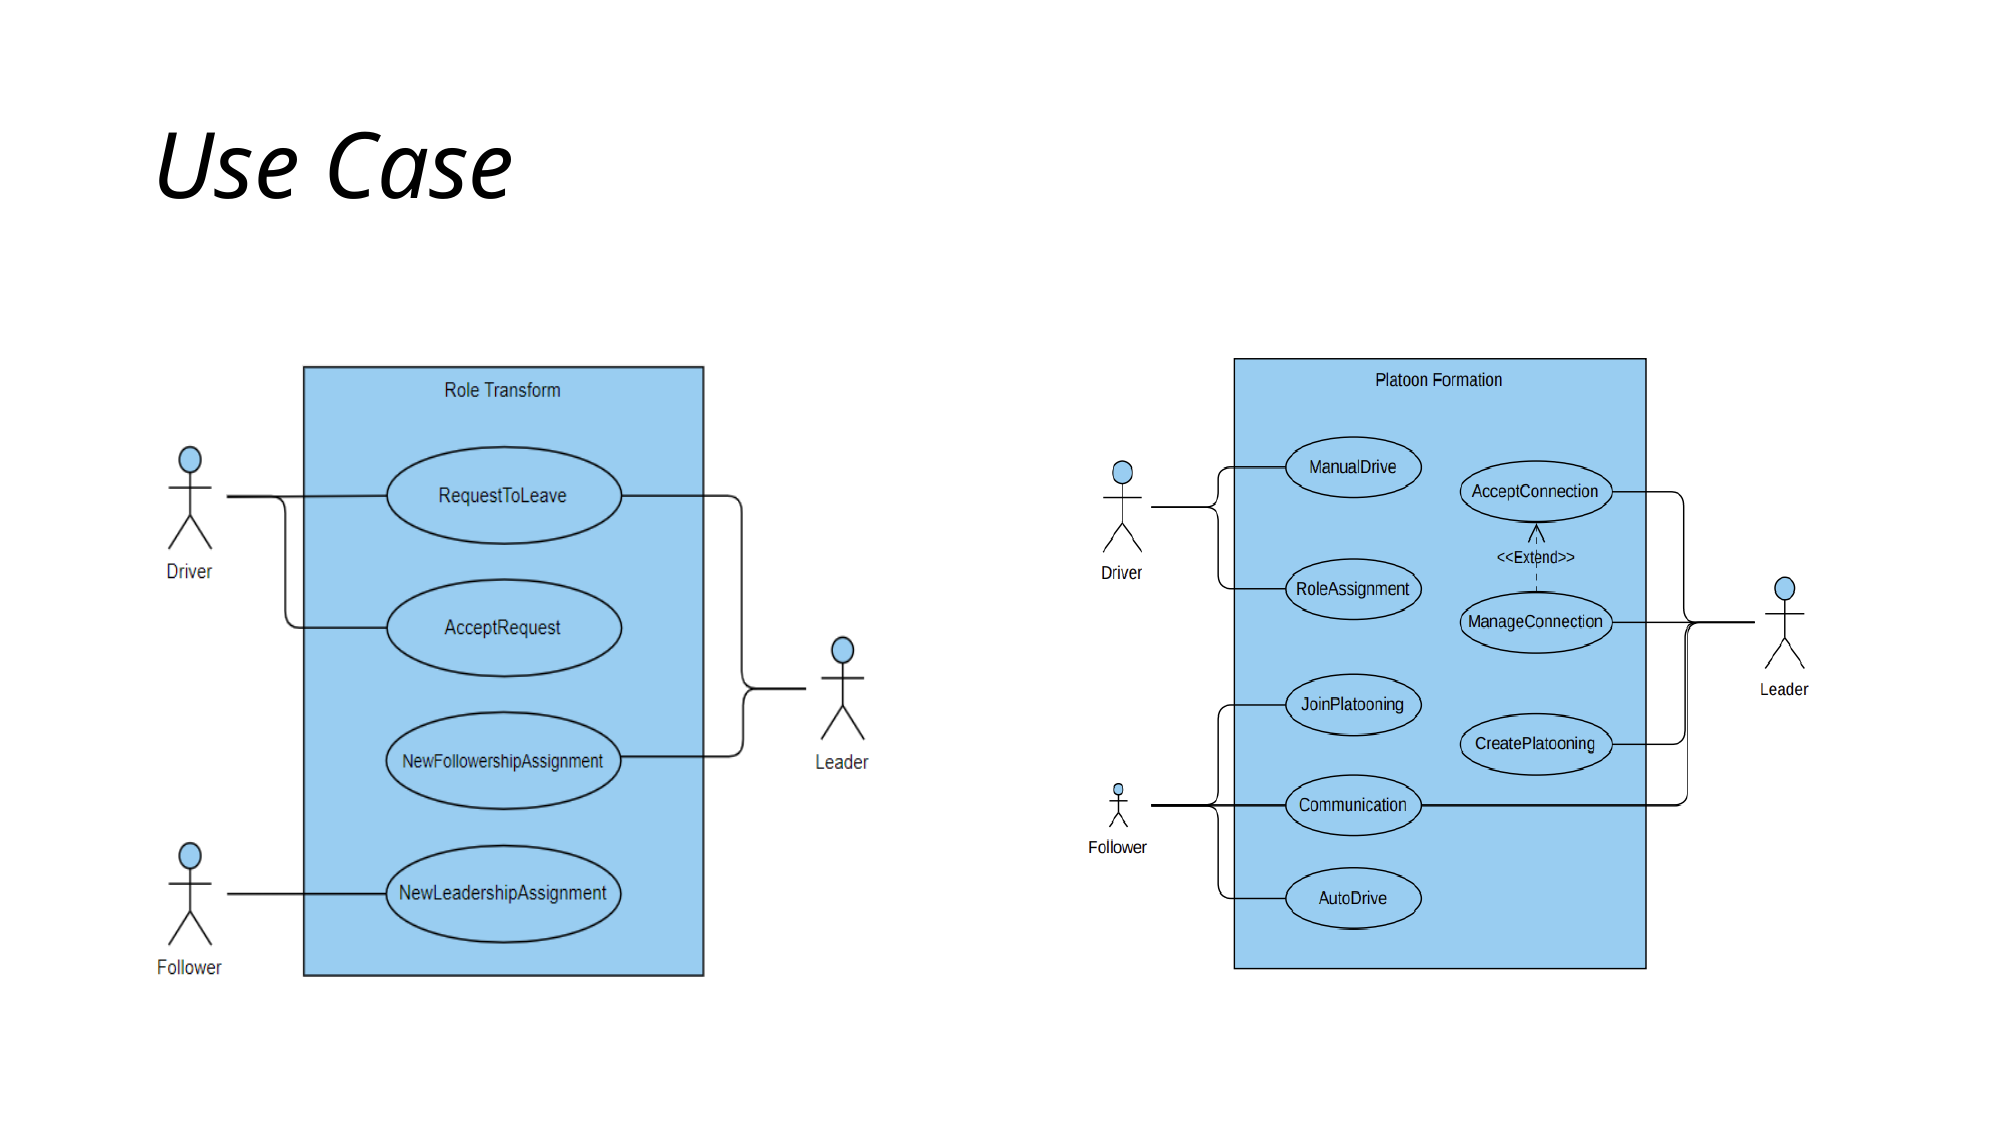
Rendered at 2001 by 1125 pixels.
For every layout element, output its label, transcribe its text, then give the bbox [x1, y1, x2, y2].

picture [1057, 292, 1838, 1053]
picture [137, 277, 901, 1081]
title Use Case [137, 59, 1863, 278]
